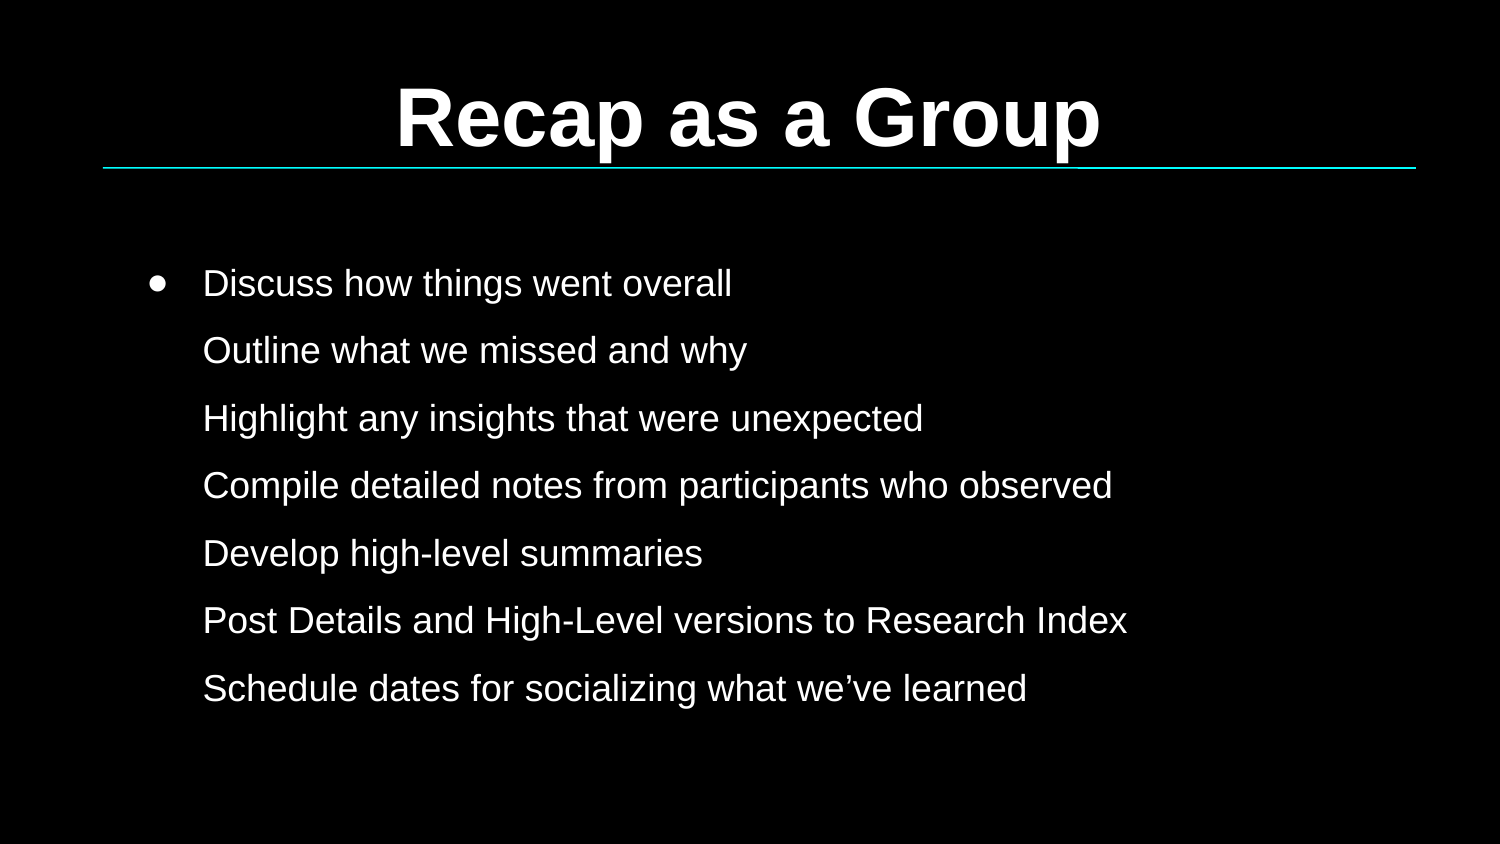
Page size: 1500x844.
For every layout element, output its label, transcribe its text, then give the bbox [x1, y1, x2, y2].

title Discuss how things went overall Outline what we missed and why Highlight any insights that were unexpected Compile detailed notes from participants who observed Develop high-level summaries Post Details and High-Level versions to Research Index Schedule dates for socializing what we’ve learned [112, 221, 1388, 782]
title Recap as a Group [90, 48, 1409, 176]
